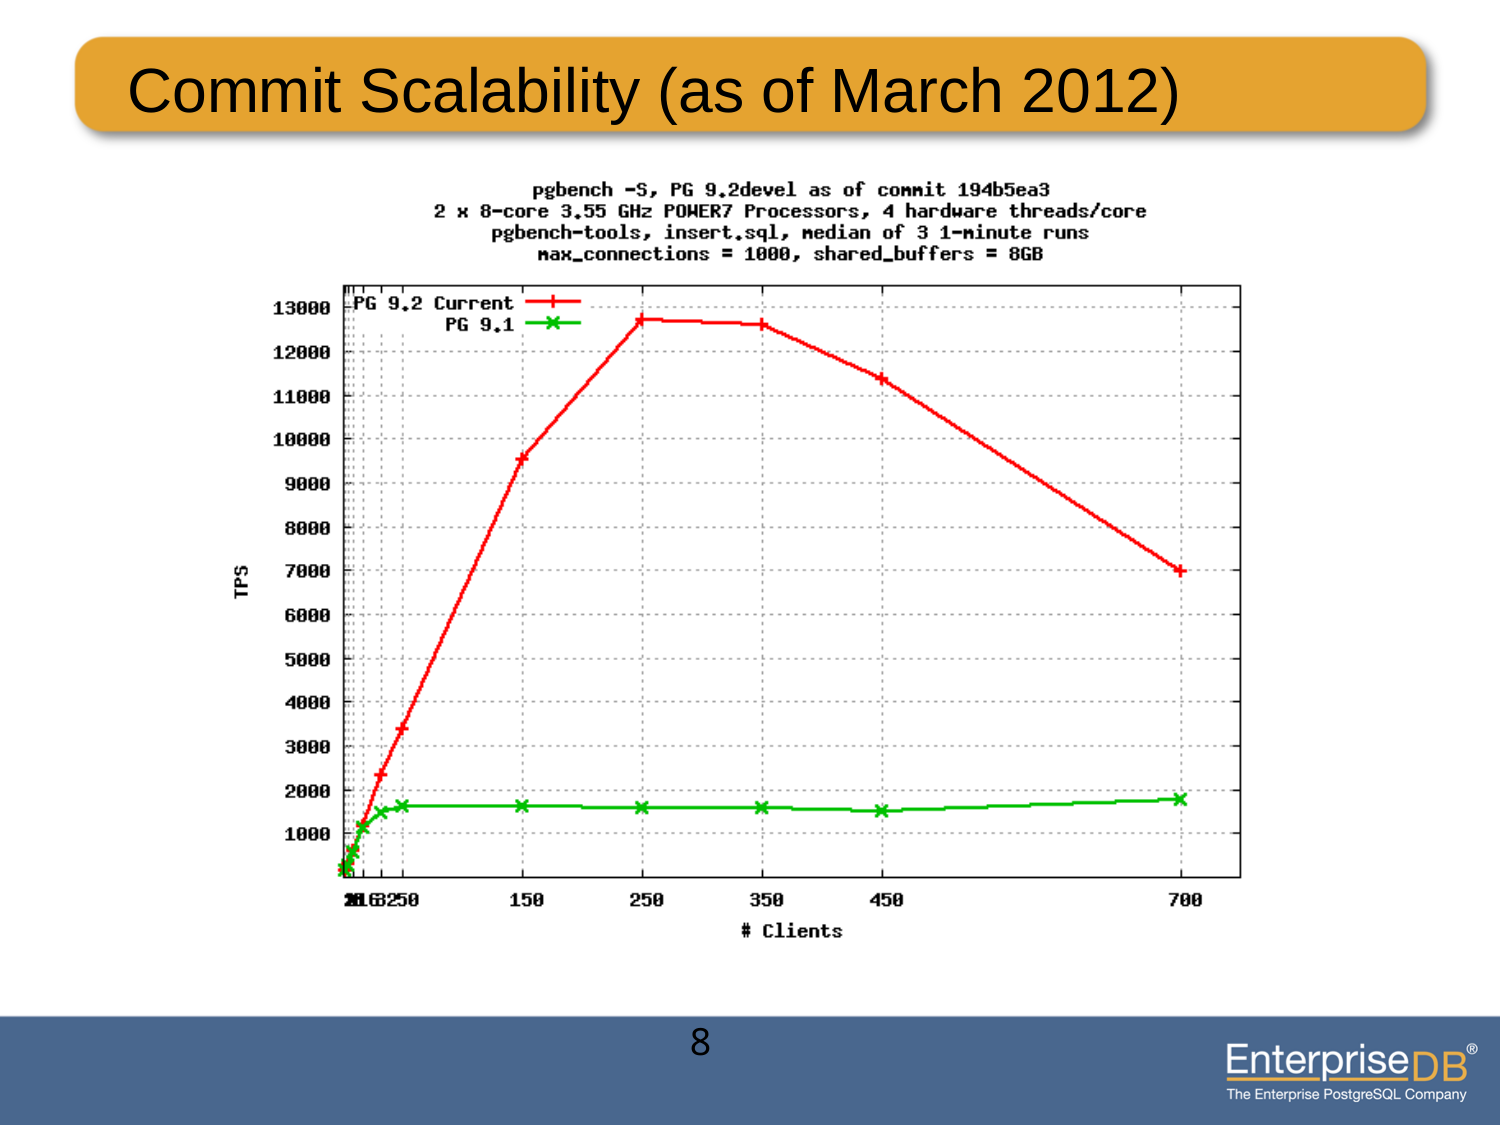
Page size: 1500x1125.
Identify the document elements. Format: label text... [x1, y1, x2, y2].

picture [0, 0, 1500, 1125]
slide_number <number> [675, 1010, 825, 1125]
title Commit Scalability (as of March 2012) [112, 37, 1388, 138]
